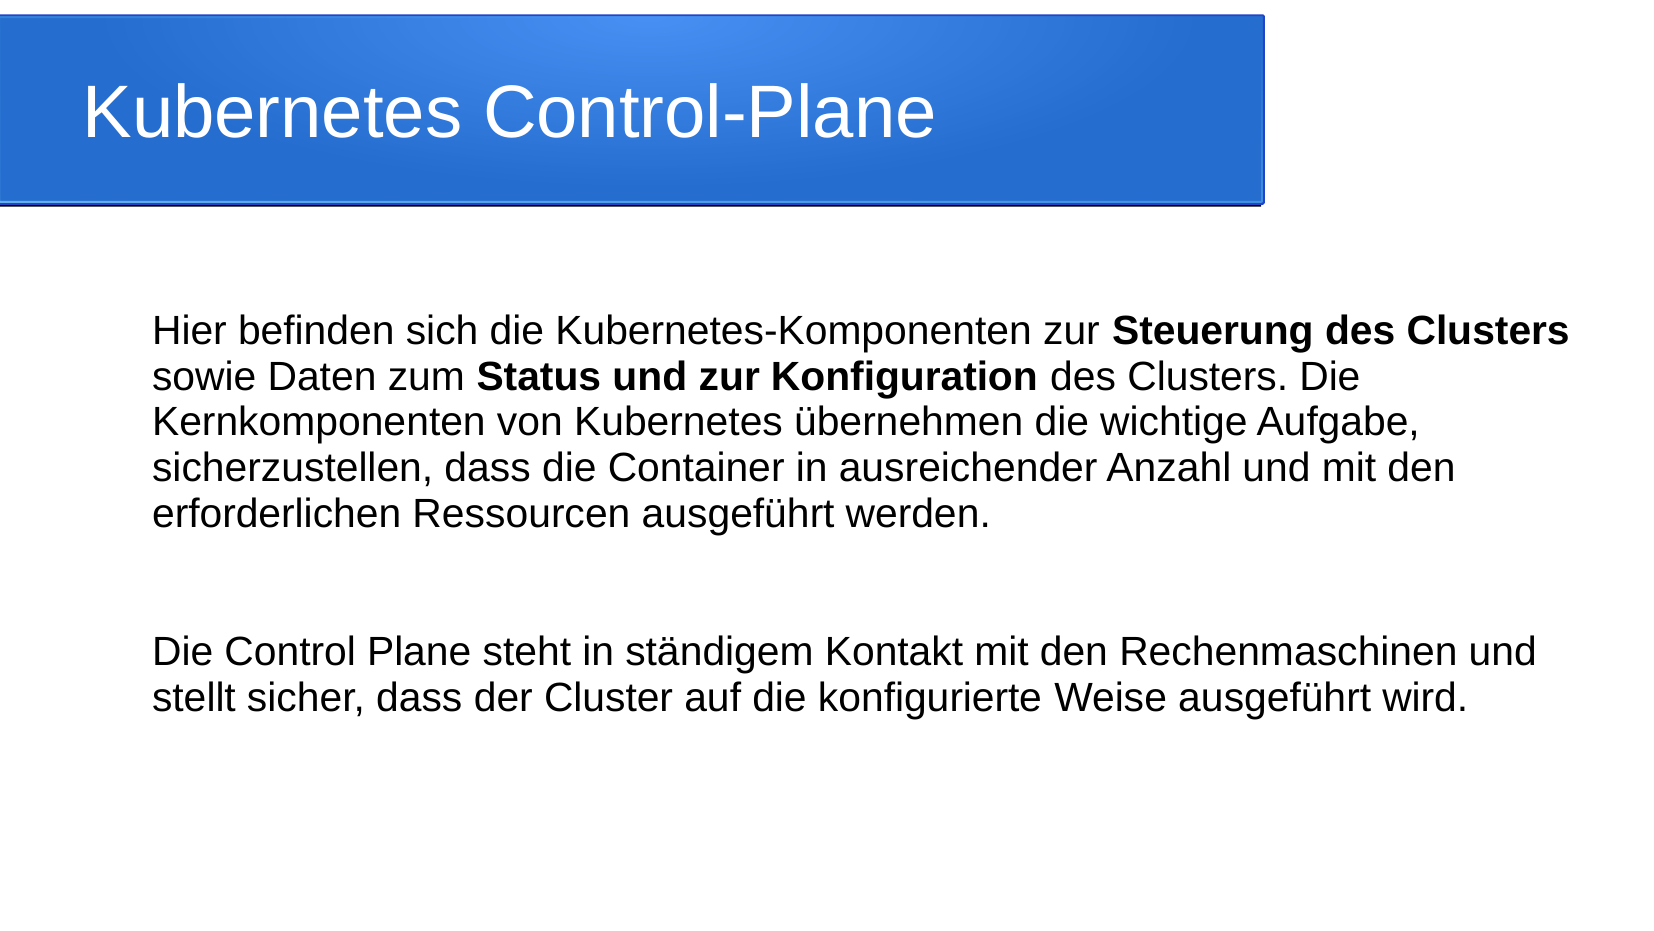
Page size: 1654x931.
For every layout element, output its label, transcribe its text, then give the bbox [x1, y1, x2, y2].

title Kubernetes Control-Plane [82, 35, 1235, 189]
list Hier befinden sich die Kubernetes-Komponenten zur Steuerung des Clusters sowie Daten zum Status und zur Konfiguration des Clusters. Die Kernkomponenten von Kubernetes übernehmen die wichtige Aufgabe, sicherzustellen, dass die Container in ausreichender Anzahl und mit den erforderlichen Ressourcen ausgeführt werden. Die Control Plane steht in ständigem Kontakt mit den Rechenmaschinen und stellt sicher, dass der Cluster auf die konfigurierte Weise ausgeführt wird. [82, 224, 1571, 764]
